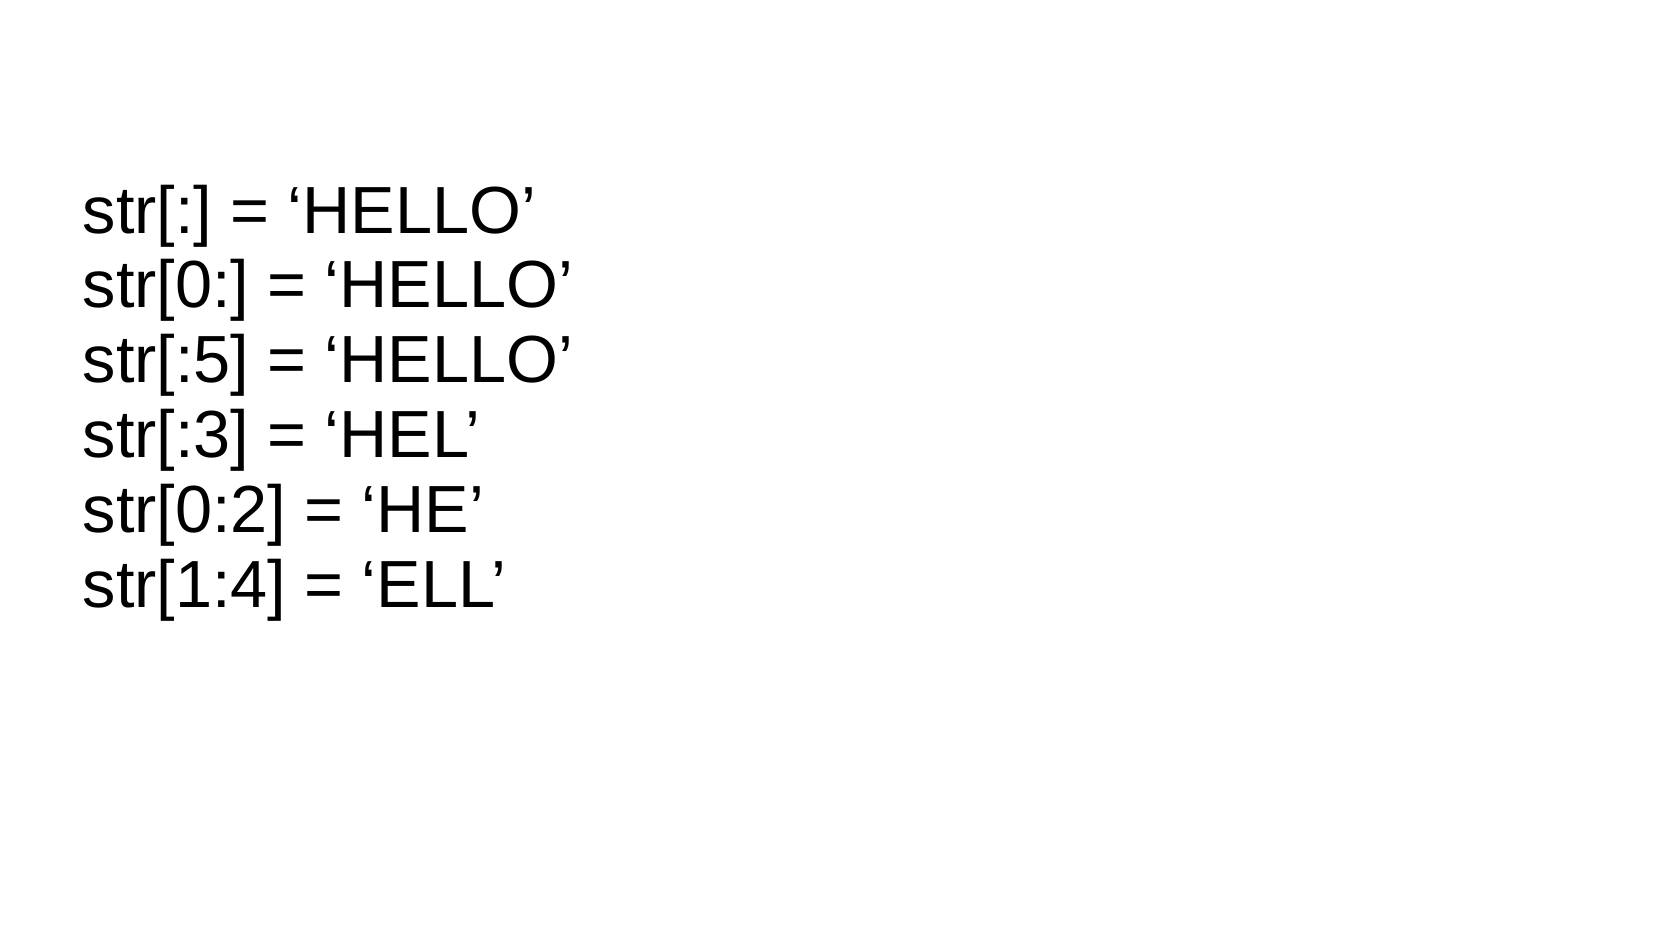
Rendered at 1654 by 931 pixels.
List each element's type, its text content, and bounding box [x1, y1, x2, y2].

subtitle str[:] = ‘HELLO’ str[0:] = ‘HELLO’ str[:5] = ‘HELLO’ str[:3] = ‘HEL’ str[0:2] = ‘HE’ str[1:4] = ‘ELL’ [82, 37, 1571, 757]
